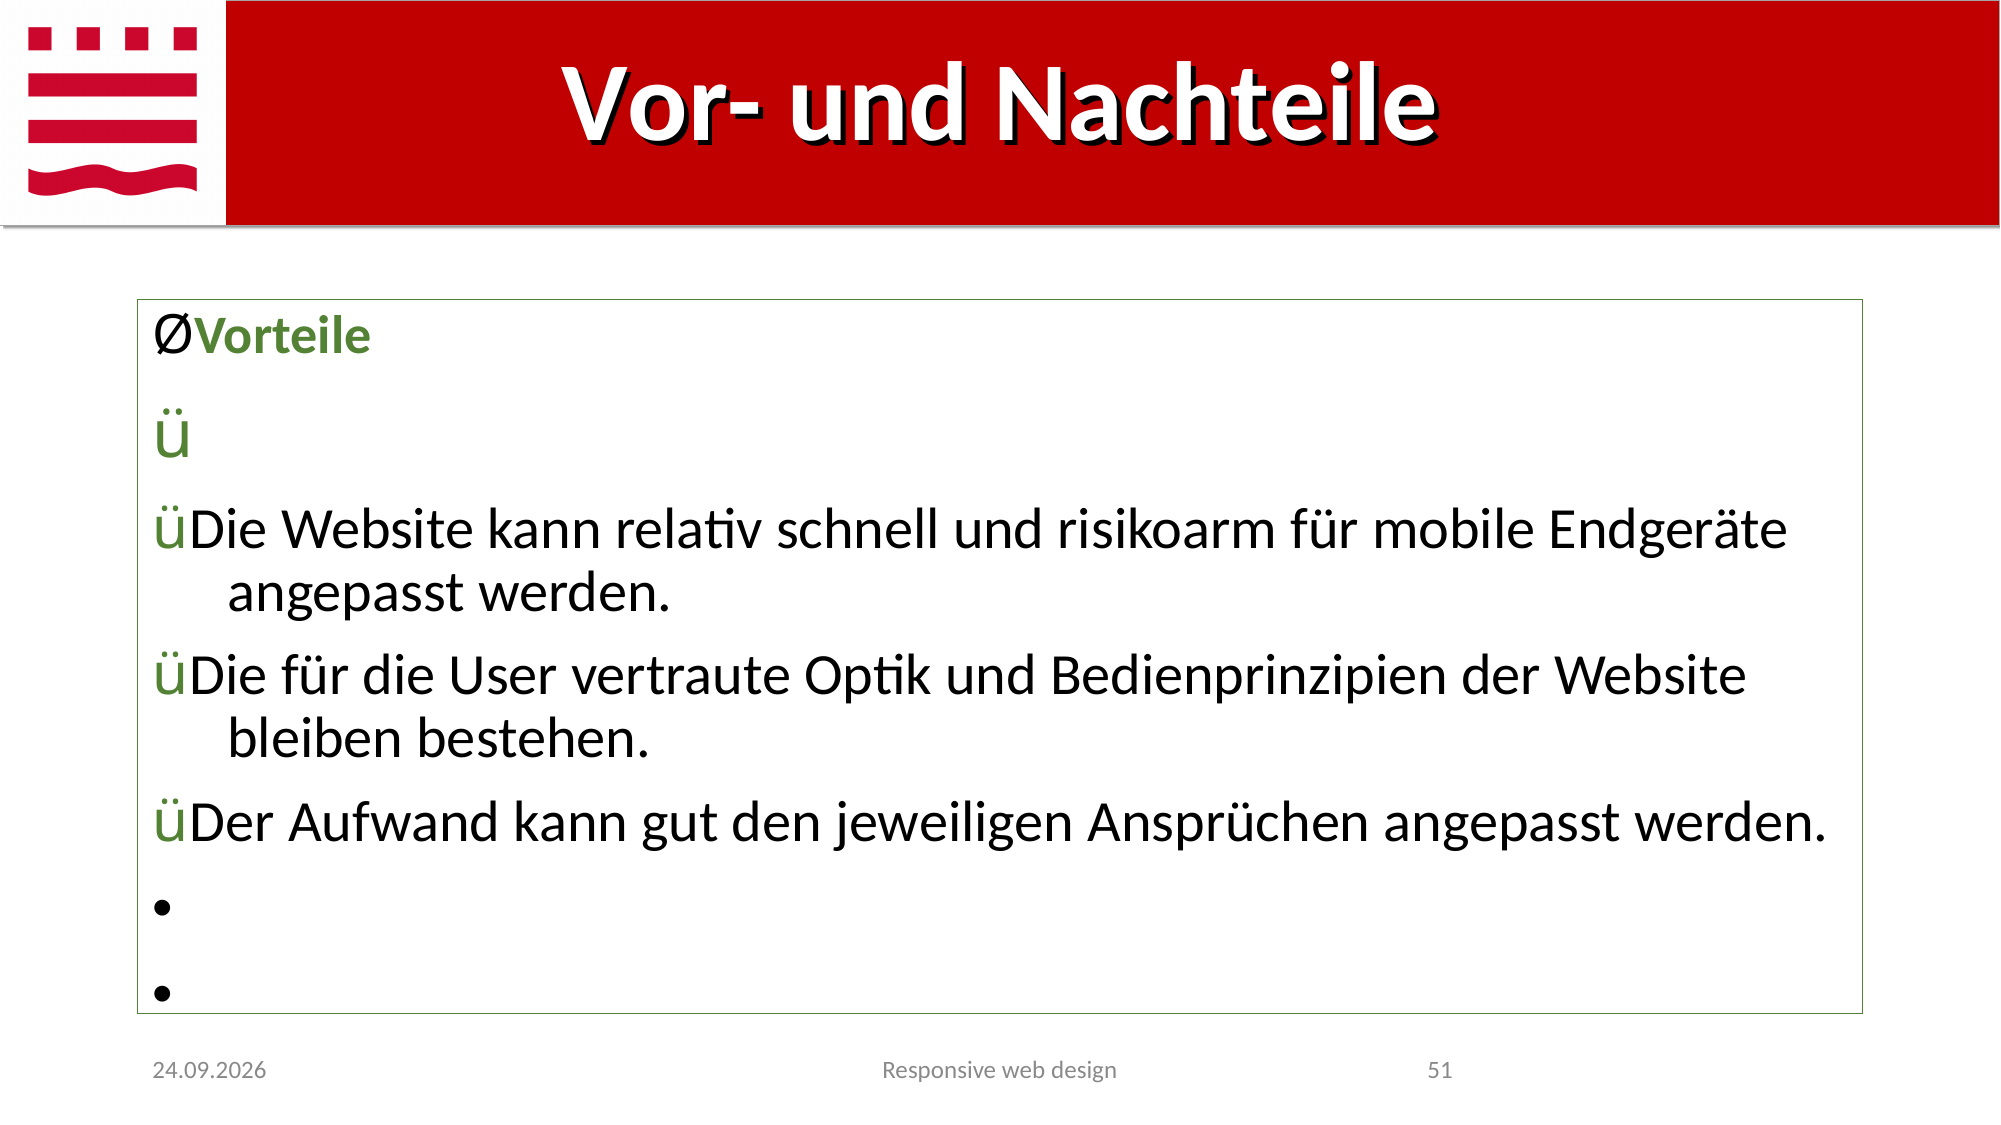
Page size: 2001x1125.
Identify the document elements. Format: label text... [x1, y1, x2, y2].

text_box [1412, 1042, 1863, 1103]
picture [0, 0, 226, 225]
text_box Vor- und Nachteile [226, 0, 2000, 225]
list Vorteile Die Website kann relativ schnell und risikoarm für mobile Endgeräte angepasst werden. Die für die User vertraute Optik und Bedienprinzipien der Website bleiben bestehen. Der Aufwand kann gut den jeweiligen Ansprüchen angepasst werden. [137, 299, 1863, 1014]
text_box Responsive web design [662, 1042, 1338, 1103]
text_box 2017/4/30 [137, 1042, 588, 1103]
